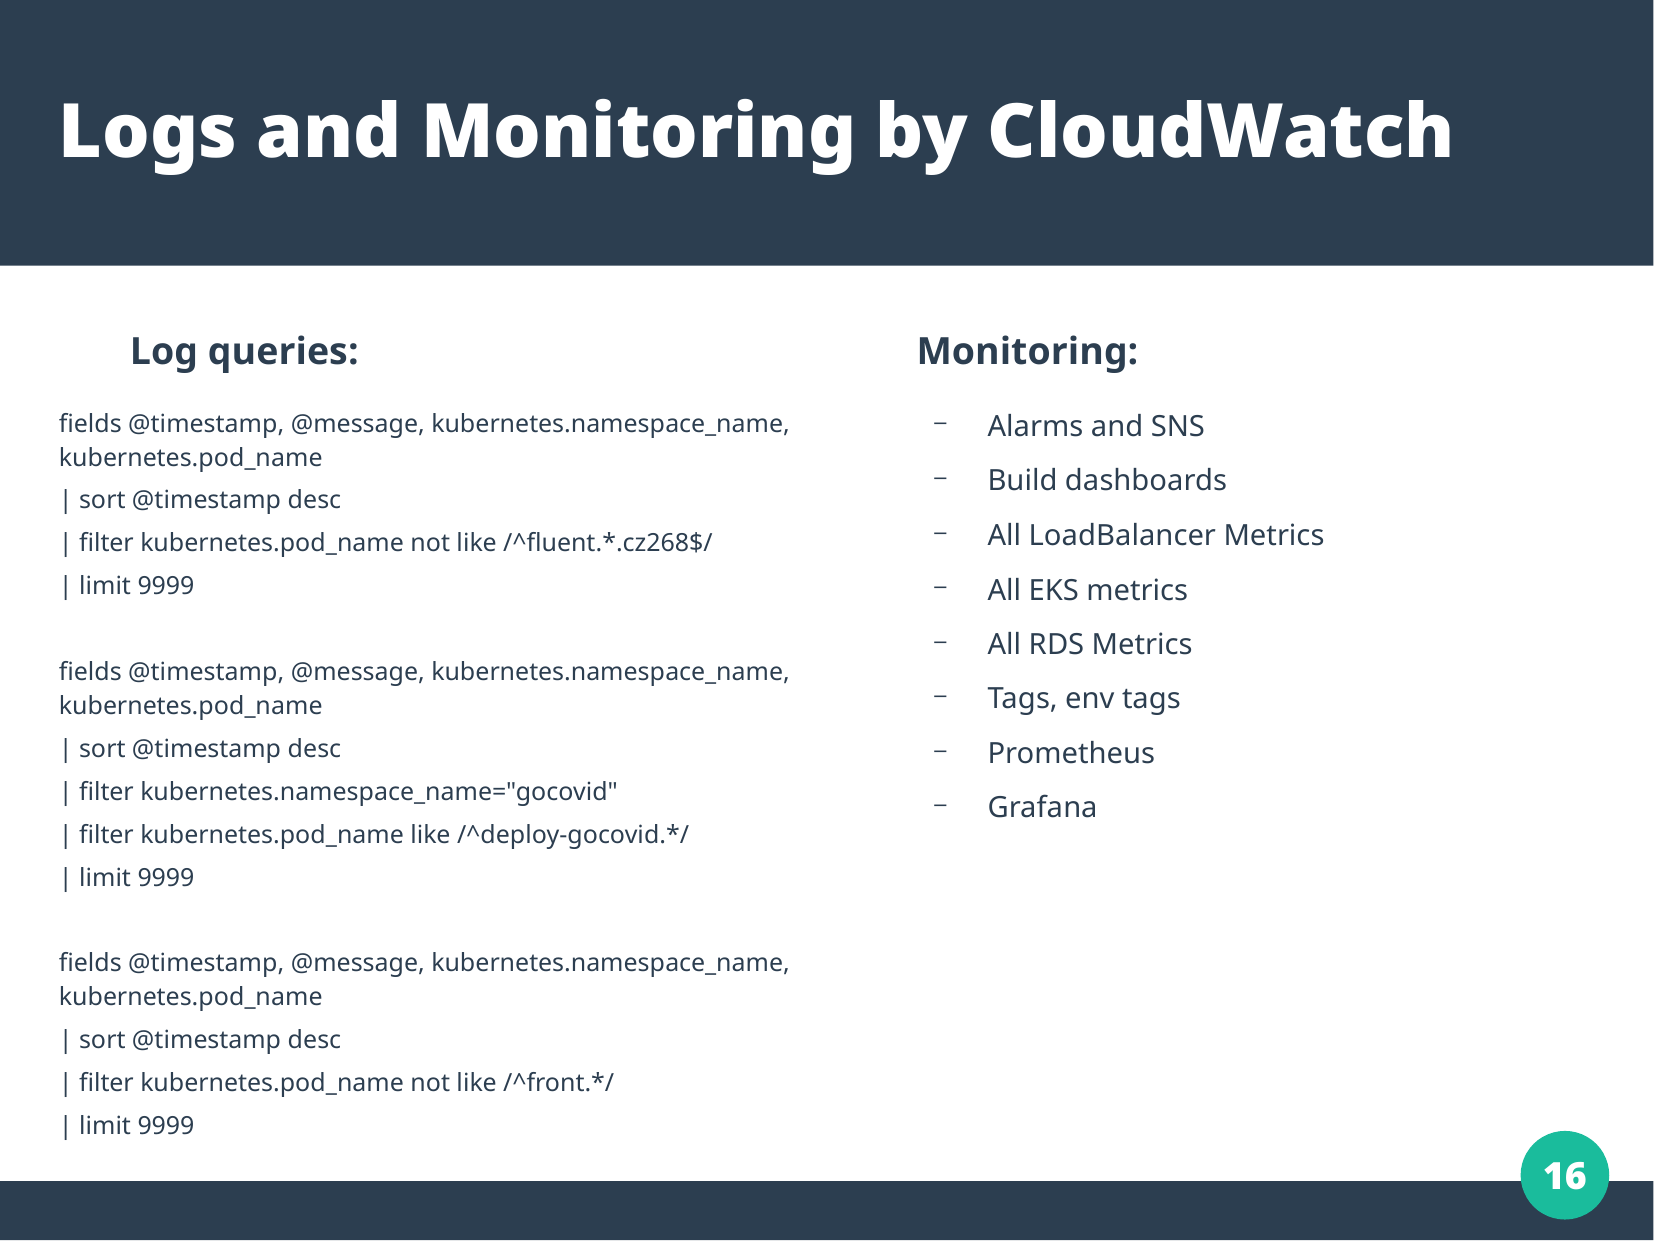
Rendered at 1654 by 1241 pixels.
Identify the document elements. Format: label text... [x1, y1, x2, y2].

title Logs and Monitoring by CloudWatch [59, 49, 1595, 207]
list Monitoring: Alarms and SNS Build dashboards All LoadBalancer Metrics All EKS metrics All RDS Metrics Tags, env tags Prometheus Grafana [845, 324, 1596, 1152]
list Log queries: fields @timestamp, @message, kubernetes.namespace_name, kubernetes.pod_name | sort @timestamp desc | filter kubernetes.pod_name not like /^fluent.*.cz268$/ | limit 9999 fields @timestamp, @message, kubernetes.namespace_name, kubernetes.pod_name | sort @timestamp desc | filter kubernetes.namespace_name="gocovid" | filter kubernetes.pod_name like /^deploy-gocovid.*/ | limit 9999 fields @timestamp, @message, kubernetes.namespace_name, kubernetes.pod_name | sort @timestamp desc | filter kubernetes.pod_name not like /^front.*/ | limit 9999 [59, 324, 809, 1152]
